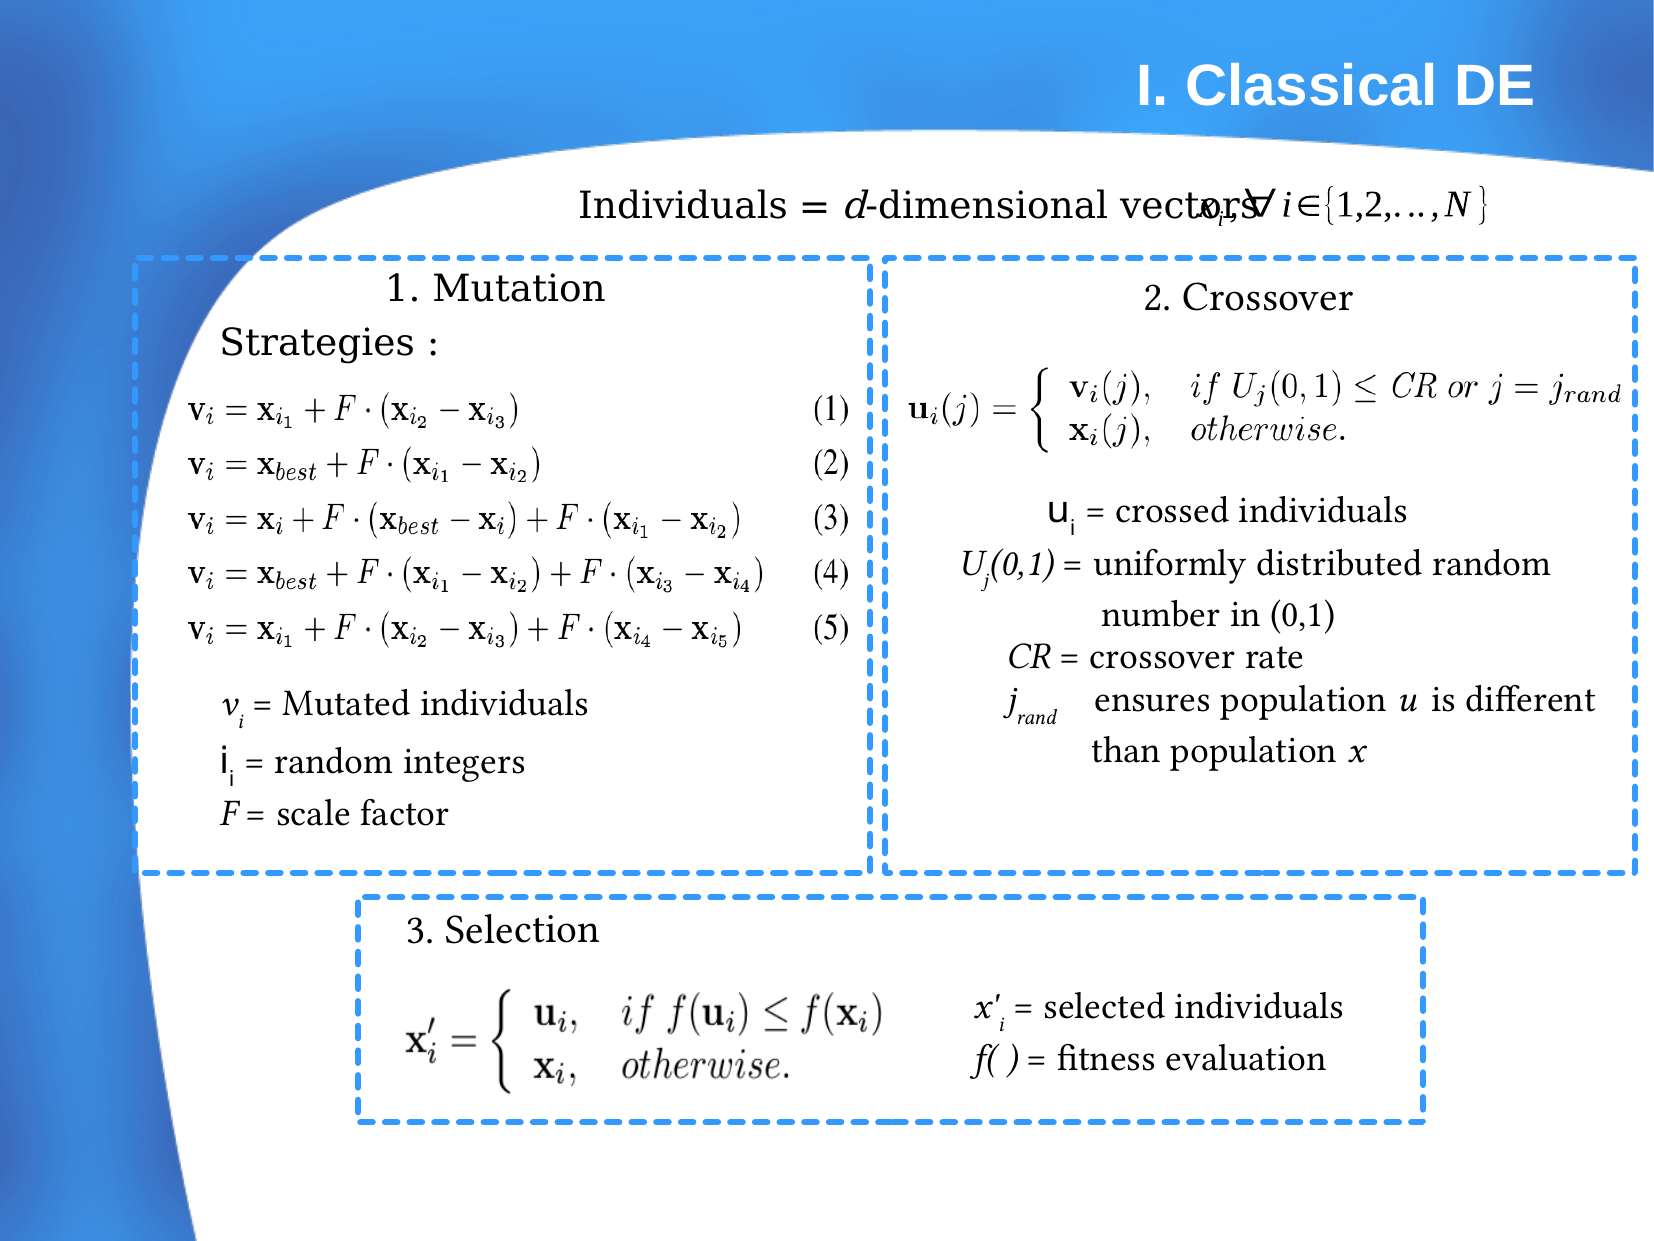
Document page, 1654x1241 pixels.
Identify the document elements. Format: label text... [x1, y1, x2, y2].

text_box 1. Mutation [370, 264, 592, 350]
text_box ui = crossed individuals Uj(0,1) = uniformly distributed random number in (0,1) CR = crossover rate jrand ensures population u is different than population x [944, 475, 1621, 832]
text_box 3. Selection [391, 897, 616, 962]
text_box I. Classical DE [1121, 45, 1551, 126]
text_box Individuals = d-dimensional vectors [563, 177, 1219, 263]
text_box vi = Mutated individuals ii = random integers F = scale factor [204, 675, 796, 856]
chart [1186, 183, 1500, 232]
text_box 2. Crossover [1128, 265, 1368, 329]
text_box Strategies : [204, 318, 417, 404]
picture [0, 0, 1654, 1241]
text_box x'i = selected individuals f( ) = fitness evaluation [958, 978, 1361, 1088]
